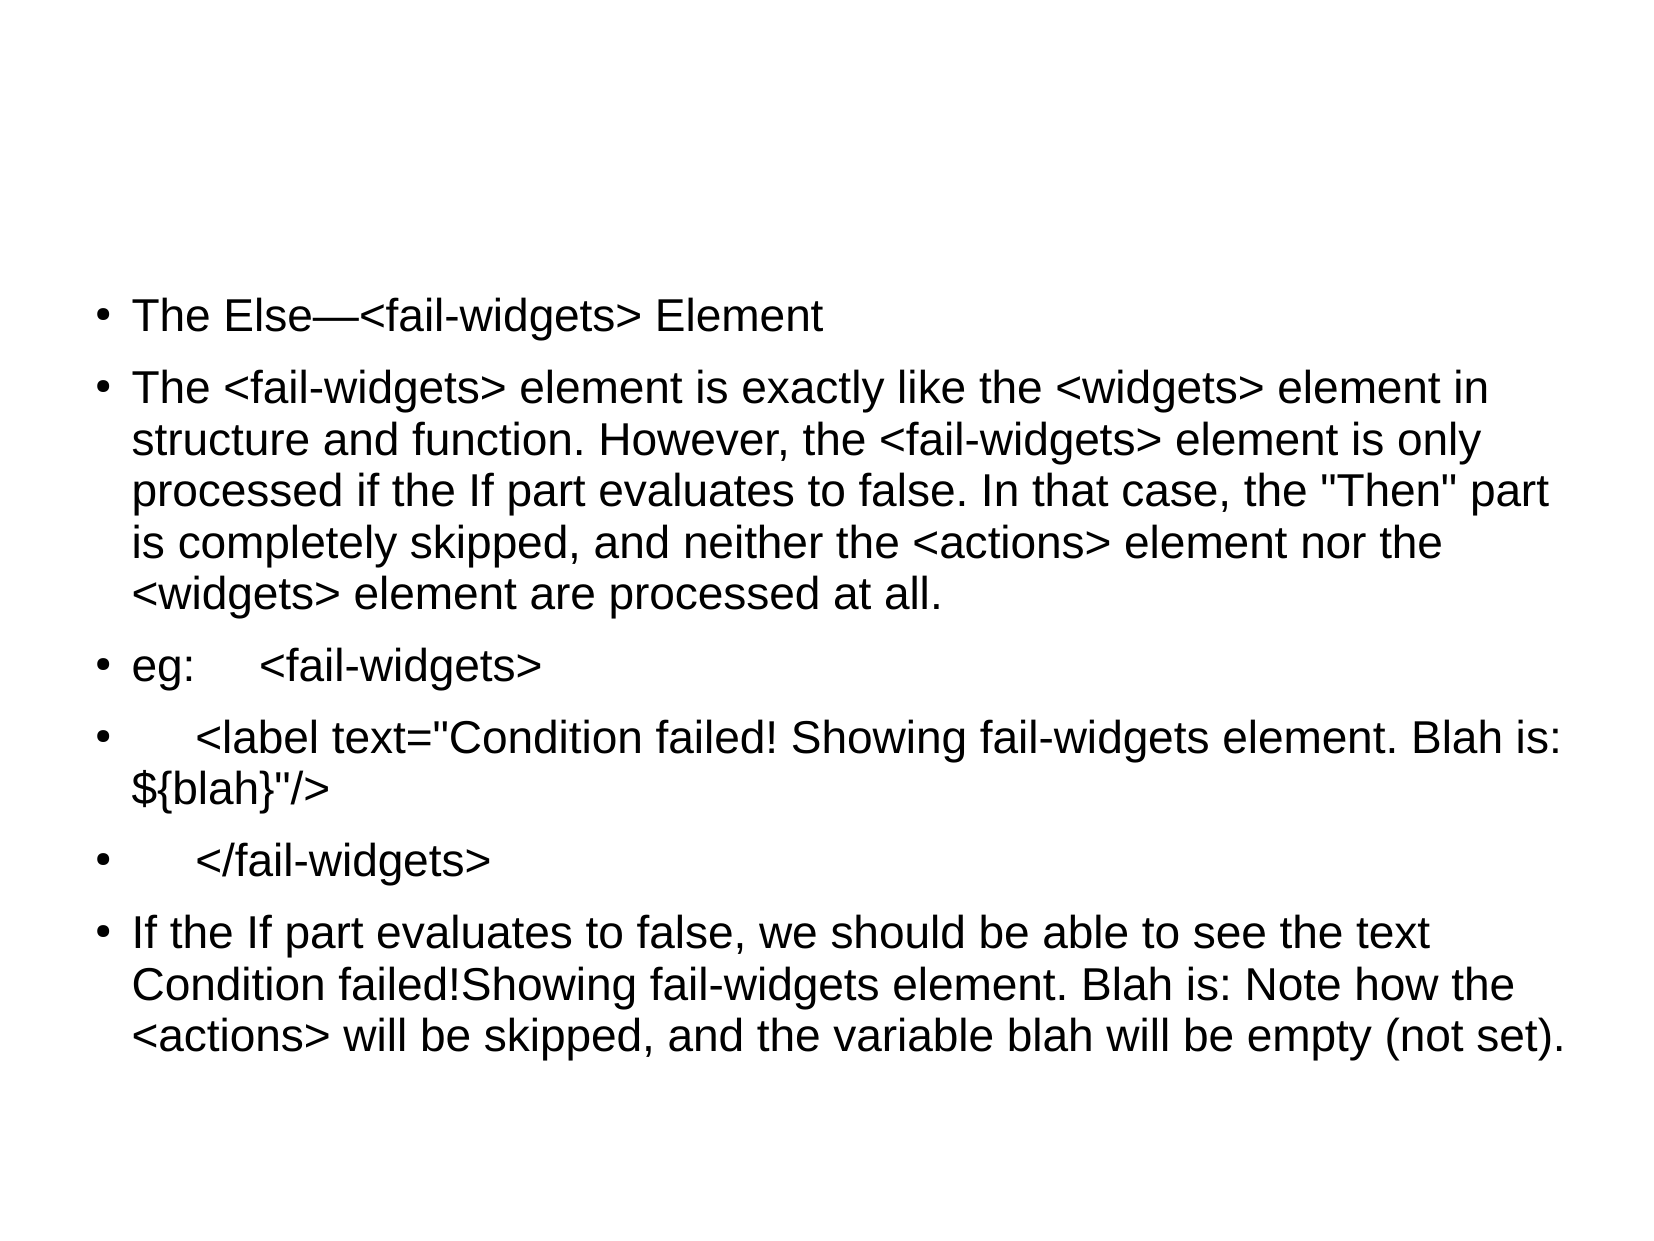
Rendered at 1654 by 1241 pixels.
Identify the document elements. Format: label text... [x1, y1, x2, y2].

list The Else—<fail-widgets> Element The <fail-widgets> element is exactly like the <widgets> element in structure and function. However, the <fail-widgets> element is only processed if the If part evaluates to false. In that case, the "Then" part is completely skipped, and neither the <actions> element nor the <widgets> element are processed at all. eg: <fail-widgets> <label text="Condition failed! Showing fail-widgets element. Blah is: ${blah}"/> </fail-widgets> If the If part evaluates to false, we should be able to see the text Condition failed!Showing fail-widgets element. Blah is: Note how the <actions> will be skipped, and the variable blah will be empty (not set). [82, 290, 1571, 1109]
